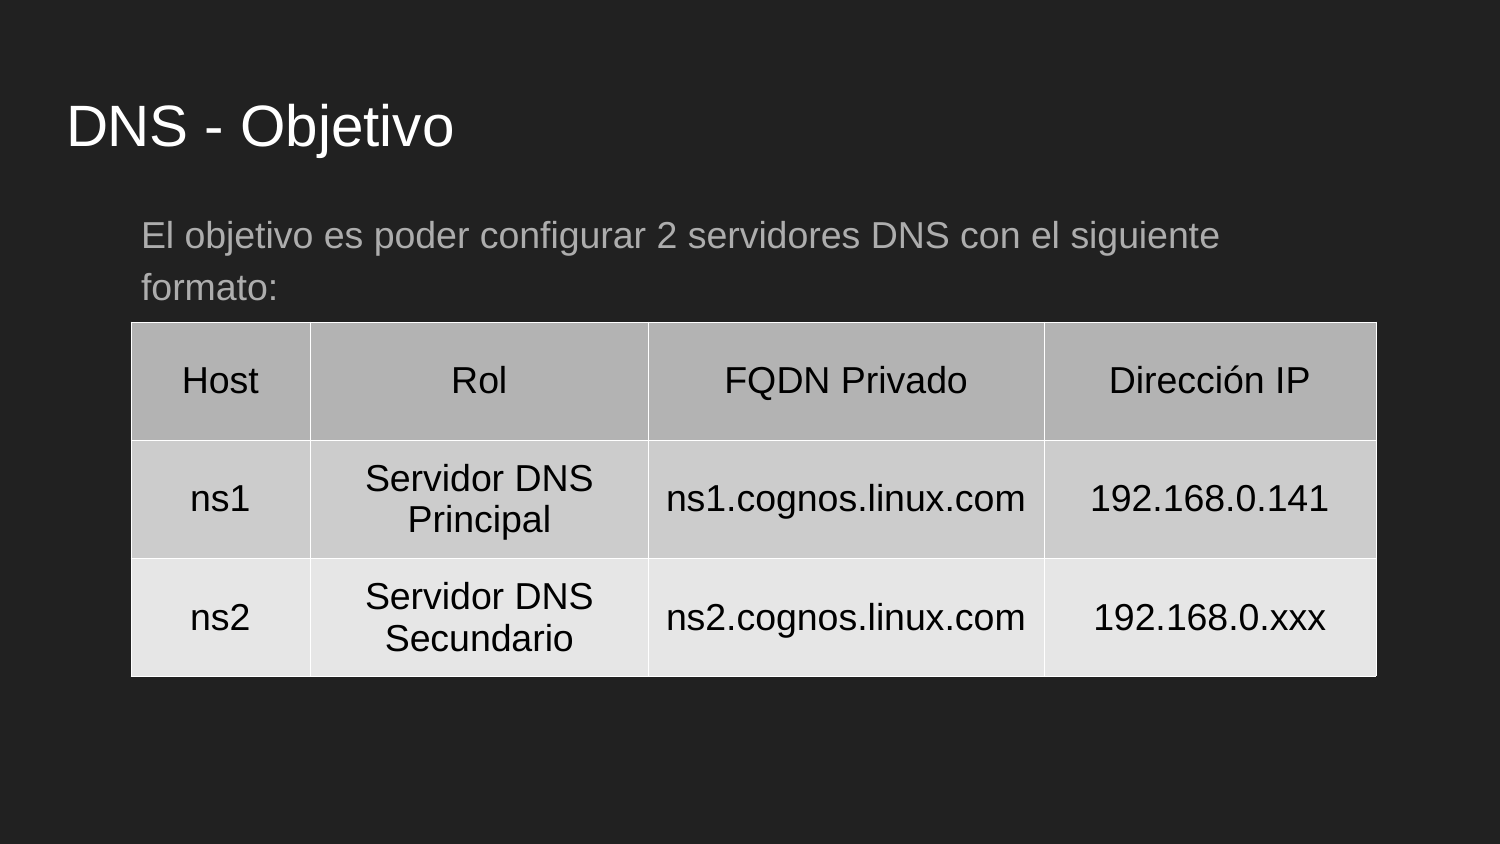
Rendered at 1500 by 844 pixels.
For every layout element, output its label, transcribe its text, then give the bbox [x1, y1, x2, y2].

title DNS - Objetivo [51, 72, 1449, 167]
table_cell Servidor DNS Secundario [311, 559, 648, 676]
table_cell ns2 [132, 559, 310, 676]
table_cell ns2.cognos.linux.com [649, 559, 1044, 676]
table_header Rol [311, 323, 648, 440]
table_header Dirección IP [1045, 323, 1376, 440]
table_cell ns1 [132, 441, 310, 558]
list El objetivo es poder configurar 2 servidores DNS con el siguiente formato: [51, 189, 1261, 750]
table_cell 192.168.0.141 [1045, 441, 1376, 558]
table_header Host [132, 323, 310, 440]
table_cell Servidor DNS Principal [311, 441, 648, 558]
table_cell ns1.cognos.linux.com [649, 441, 1044, 558]
table_cell 192.168.0.xxx [1045, 559, 1376, 676]
table_header FQDN Privado [649, 323, 1044, 440]
